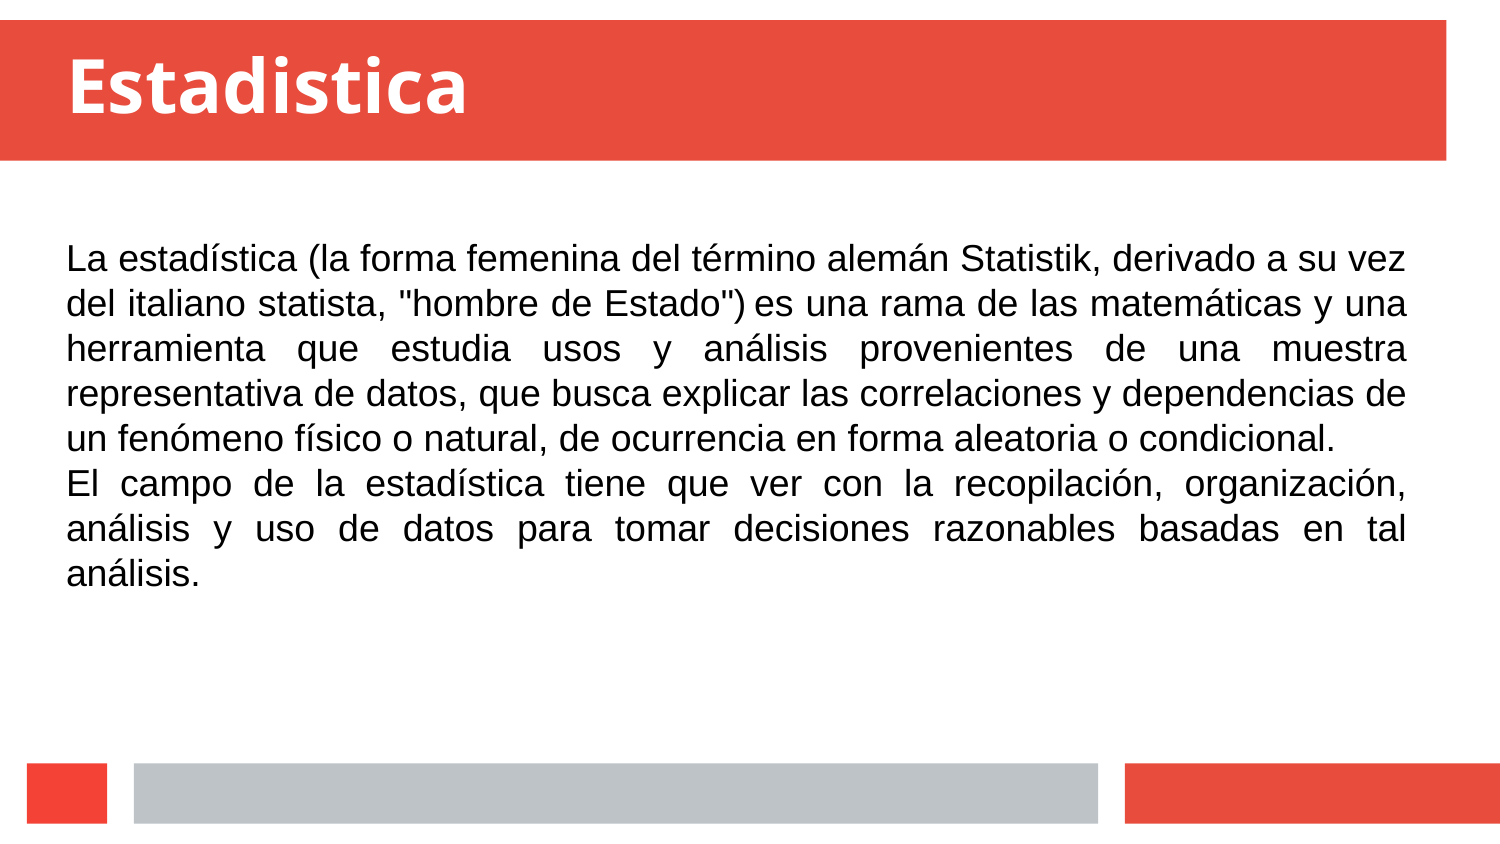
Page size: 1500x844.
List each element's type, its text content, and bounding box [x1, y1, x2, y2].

subtitle La estadística (la forma femenina del término alemán Statistik, derivado a su vez del italiano statista, "hombre de Estado") ​es una rama de las matemáticas y una herramienta que estudia usos y análisis provenientes de una muestra representativa de datos, que busca explicar las correlaciones y dependencias de un fenómeno físico o natural, de ocurrencia en forma aleatoria o condicional. El campo de la estadística tiene que ver con la recopilación, organización, análisis y uso de datos para tomar decisiones razonables basadas en tal análisis. [53, 220, 1420, 744]
title Estadistica [53, 40, 1447, 141]
